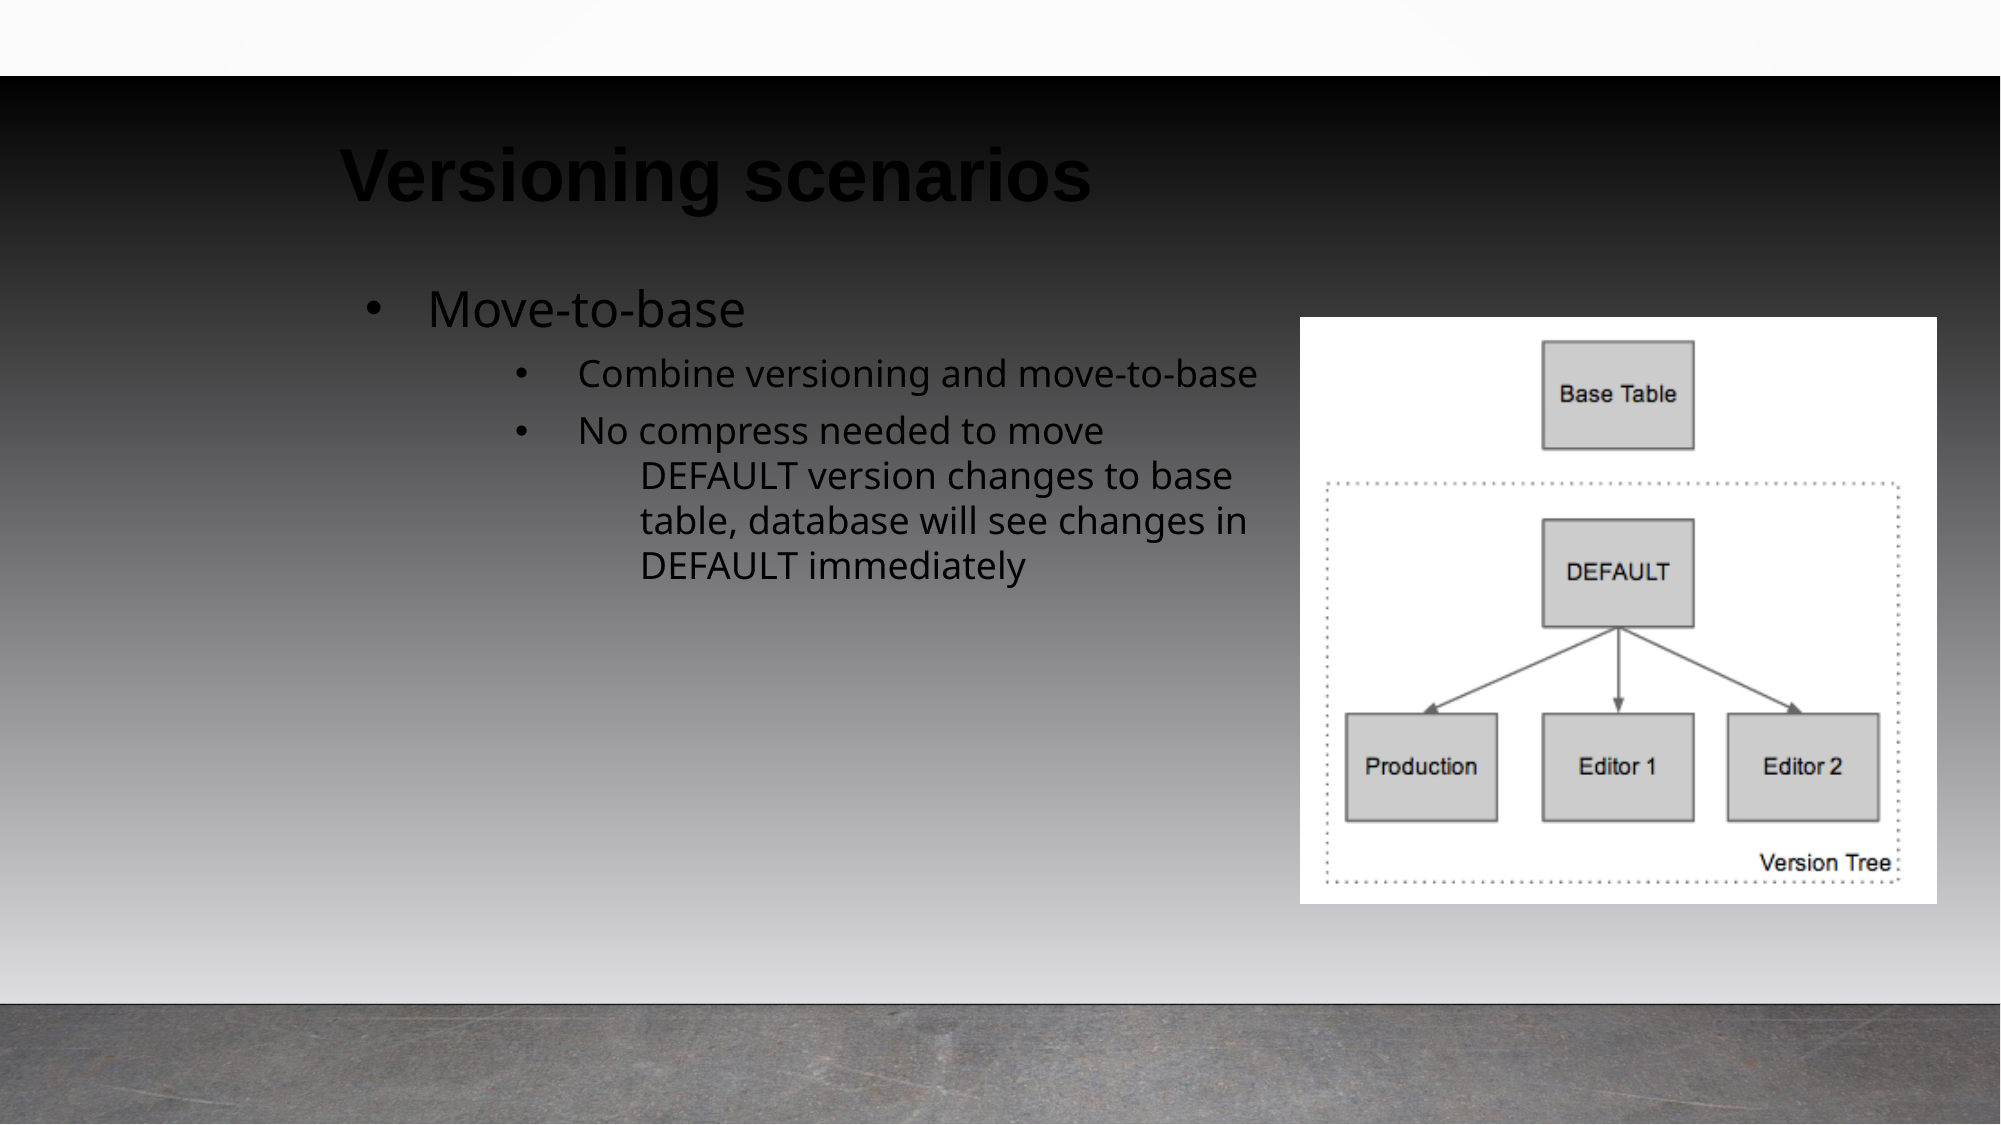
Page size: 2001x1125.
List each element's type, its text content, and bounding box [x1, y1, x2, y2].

title Versioning scenarios [324, 45, 1675, 233]
list Move-to-base Combine versioning and move-to-base No compress needed to move DEFAULT version changes to base table, database will see changes in DEFAULT immediately [324, 262, 1287, 1078]
picture [1300, 317, 1937, 904]
